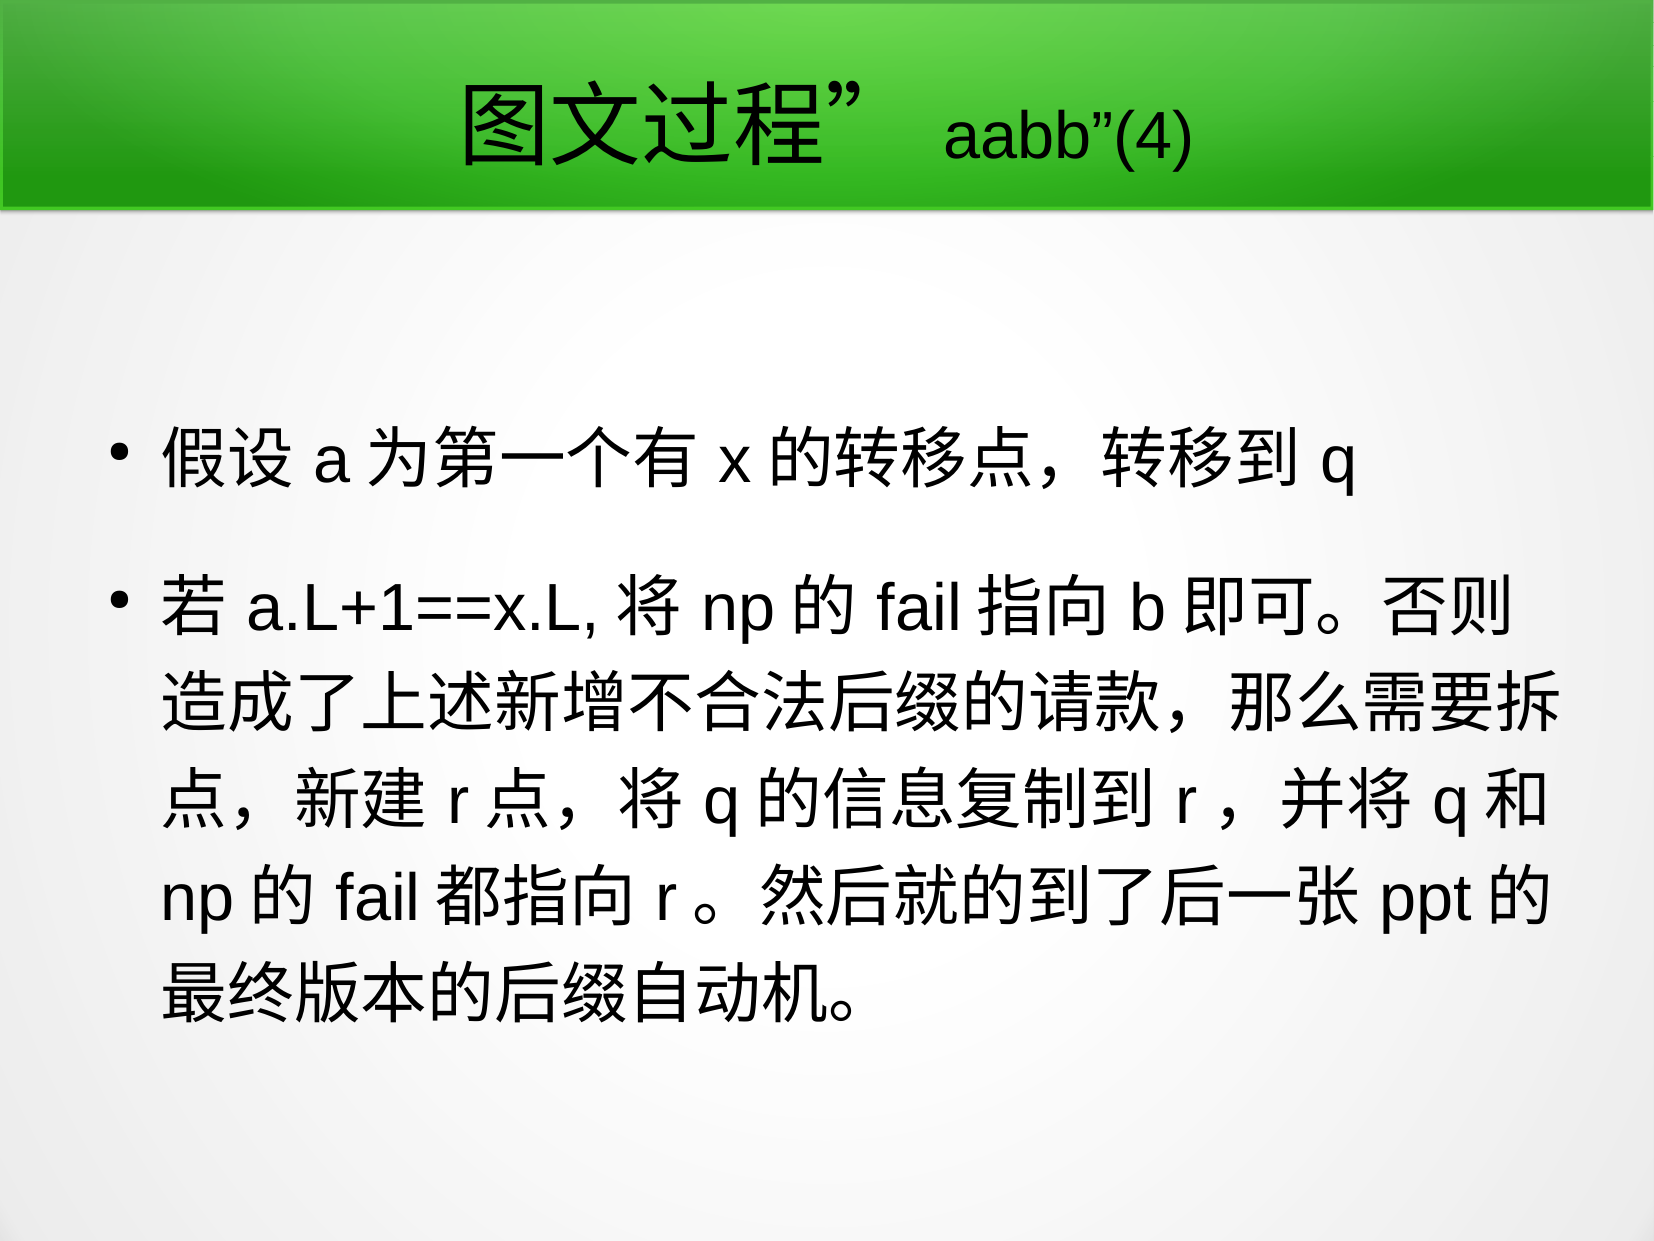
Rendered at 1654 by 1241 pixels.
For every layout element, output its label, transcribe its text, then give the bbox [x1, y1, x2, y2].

list 假设a为第一个有x的转移点，转移到q 若a.L+1==x.L,将np的fail指向b即可。否则造成了上述新增不合法后缀的请款，那么需要拆点，新建r点，将q的信息复制到r，并将q和np的fail都指向r。然后就的到了后一张ppt的最终版本的后缀自动机。 [90, 405, 1579, 1125]
title 图文过程”aabb”(4) [82, 47, 1571, 189]
